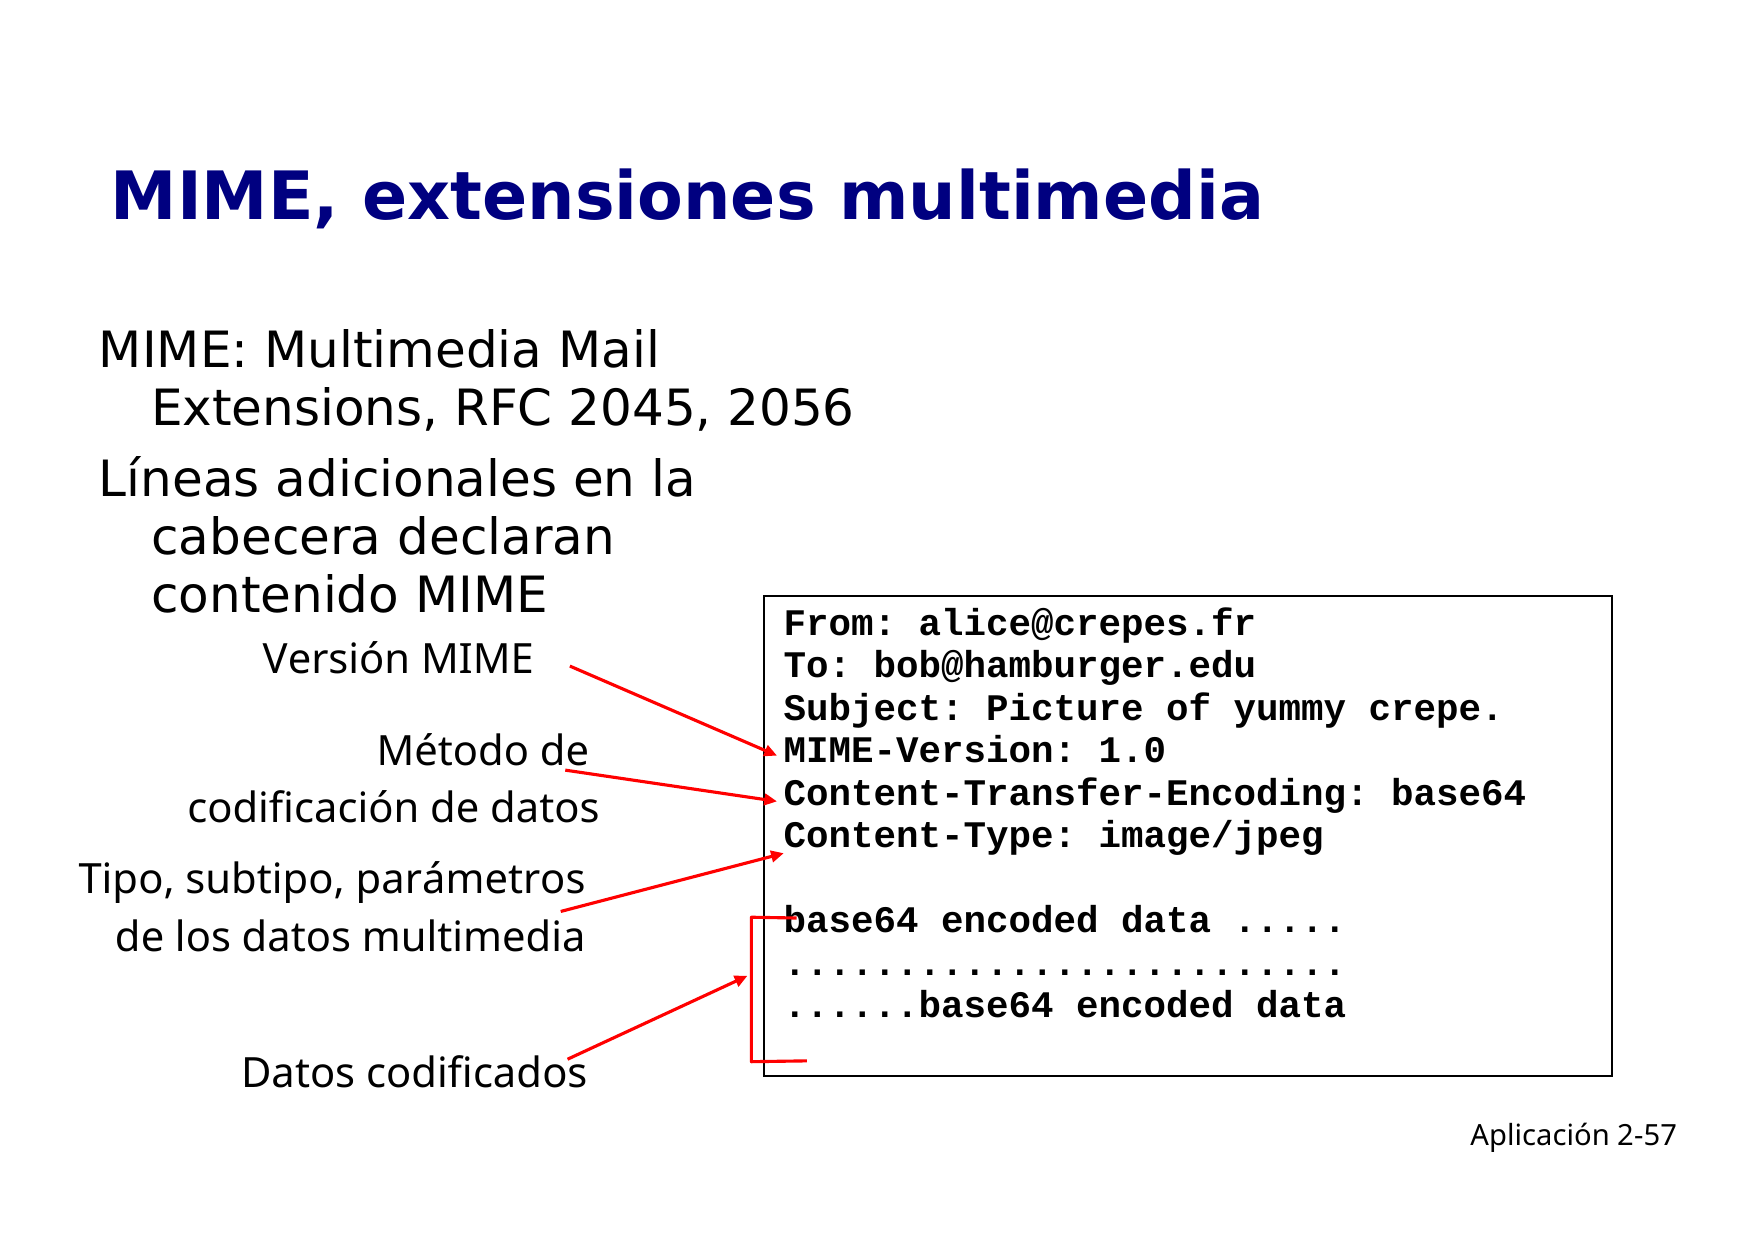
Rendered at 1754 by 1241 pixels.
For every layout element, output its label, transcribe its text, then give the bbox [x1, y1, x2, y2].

title MIME, extensiones multimedia [95, 88, 1671, 305]
text_box Método de codificación de datos [172, 712, 615, 843]
text_box From: alice@crepes.fr To: bob@hamburger.edu Subject: Picture of yummy crepe. MIME-Version: 1.0 Content-Transfer-Encoding: base64 Content-Type: image/jpeg base64 encoded data ..... ......................... ......base64 encoded data [768, 596, 1660, 1080]
text_box Versión MIME [247, 621, 549, 694]
text_box From: alice@crepes.fr To: bob@hamburger.edu Subject: Picture of yummy crepe. MIME-Version: 1.0 Content-Transfer-Encoding: base64 Content-Type: image/jpeg base64 encoded data ..... ......................... ......base64 encoded data [768, 597, 1611, 1075]
list MIME: Multimedia Mail Extensions, RFC 2045, 2056 Líneas adicionales en la cabecera declaran contenido MIME [95, 320, 865, 625]
text_box Datos codificados [226, 1035, 603, 1108]
text_box Tipo, subtipo, parámetros de los datos multimedia [63, 841, 601, 971]
